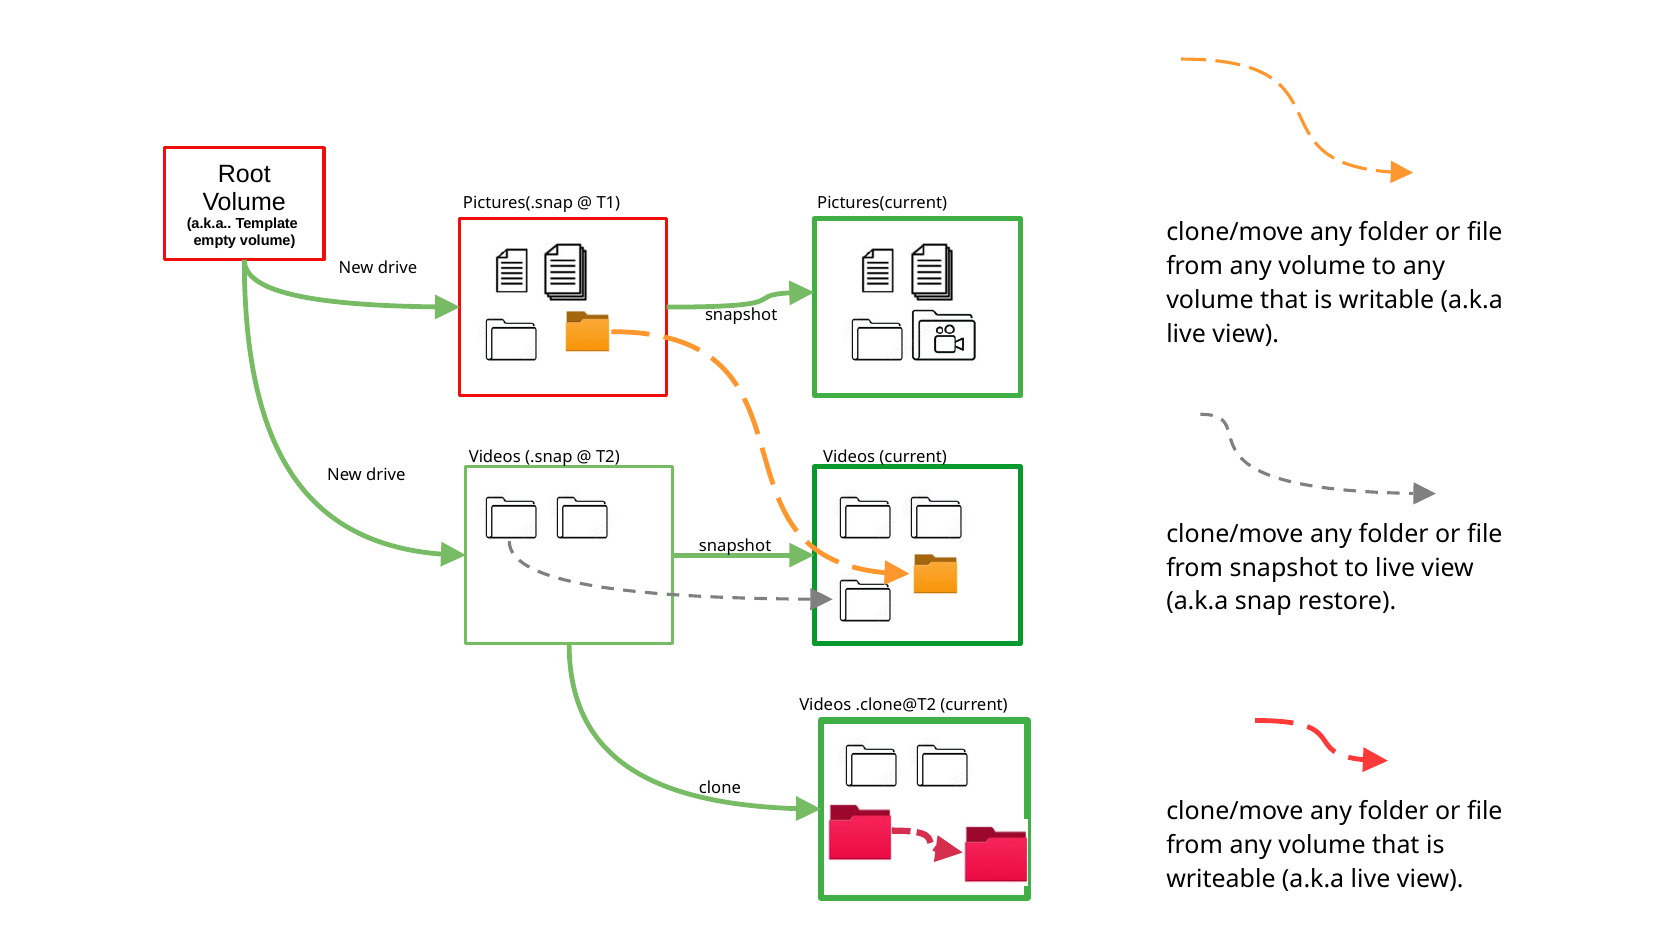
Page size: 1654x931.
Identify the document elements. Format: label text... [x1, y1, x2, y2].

picture [478, 490, 541, 542]
picture [838, 738, 901, 790]
picture [478, 312, 541, 364]
picture [549, 490, 612, 542]
text_box clone/move any folder or file from any volume to any volume that is writable (a.k.a live view). [1151, 206, 1536, 297]
text_box clone [684, 767, 803, 807]
picture [826, 797, 892, 864]
picture [491, 242, 532, 296]
picture [561, 308, 612, 355]
text_box Videos (.snap @ T2) [453, 437, 667, 476]
picture [857, 242, 898, 296]
text_box Videos .clone@T2 (current) [784, 685, 1075, 748]
picture [844, 242, 980, 365]
text_box clone/move any folder or file from any volume that is writeable (a.k.a live view). [1151, 785, 1536, 876]
text_box Root Volume (a.k.a.. Template empty volume) [164, 147, 325, 260]
text_box snapshot [690, 295, 809, 334]
text_box [820, 748, 1028, 898]
text_box New drive [324, 248, 443, 311]
text_box [459, 237, 667, 396]
picture [909, 738, 972, 790]
picture [903, 490, 966, 542]
text_box New drive [312, 454, 431, 518]
picture [832, 573, 895, 625]
text_box Videos (current) [808, 437, 1021, 476]
text_box Pictures(current) [802, 183, 1039, 237]
text_box clone/move any folder or file from snapshot to live view (a.k.a snap restore). [1151, 507, 1536, 598]
text_box Pictures(.snap @ T1) [448, 183, 685, 237]
picture [832, 490, 895, 542]
picture [909, 551, 960, 597]
text_box [465, 466, 673, 644]
text_box [814, 237, 1021, 396]
text_box snapshot [684, 525, 803, 565]
picture [539, 242, 591, 302]
text_box [814, 476, 1021, 644]
picture [962, 819, 1028, 886]
